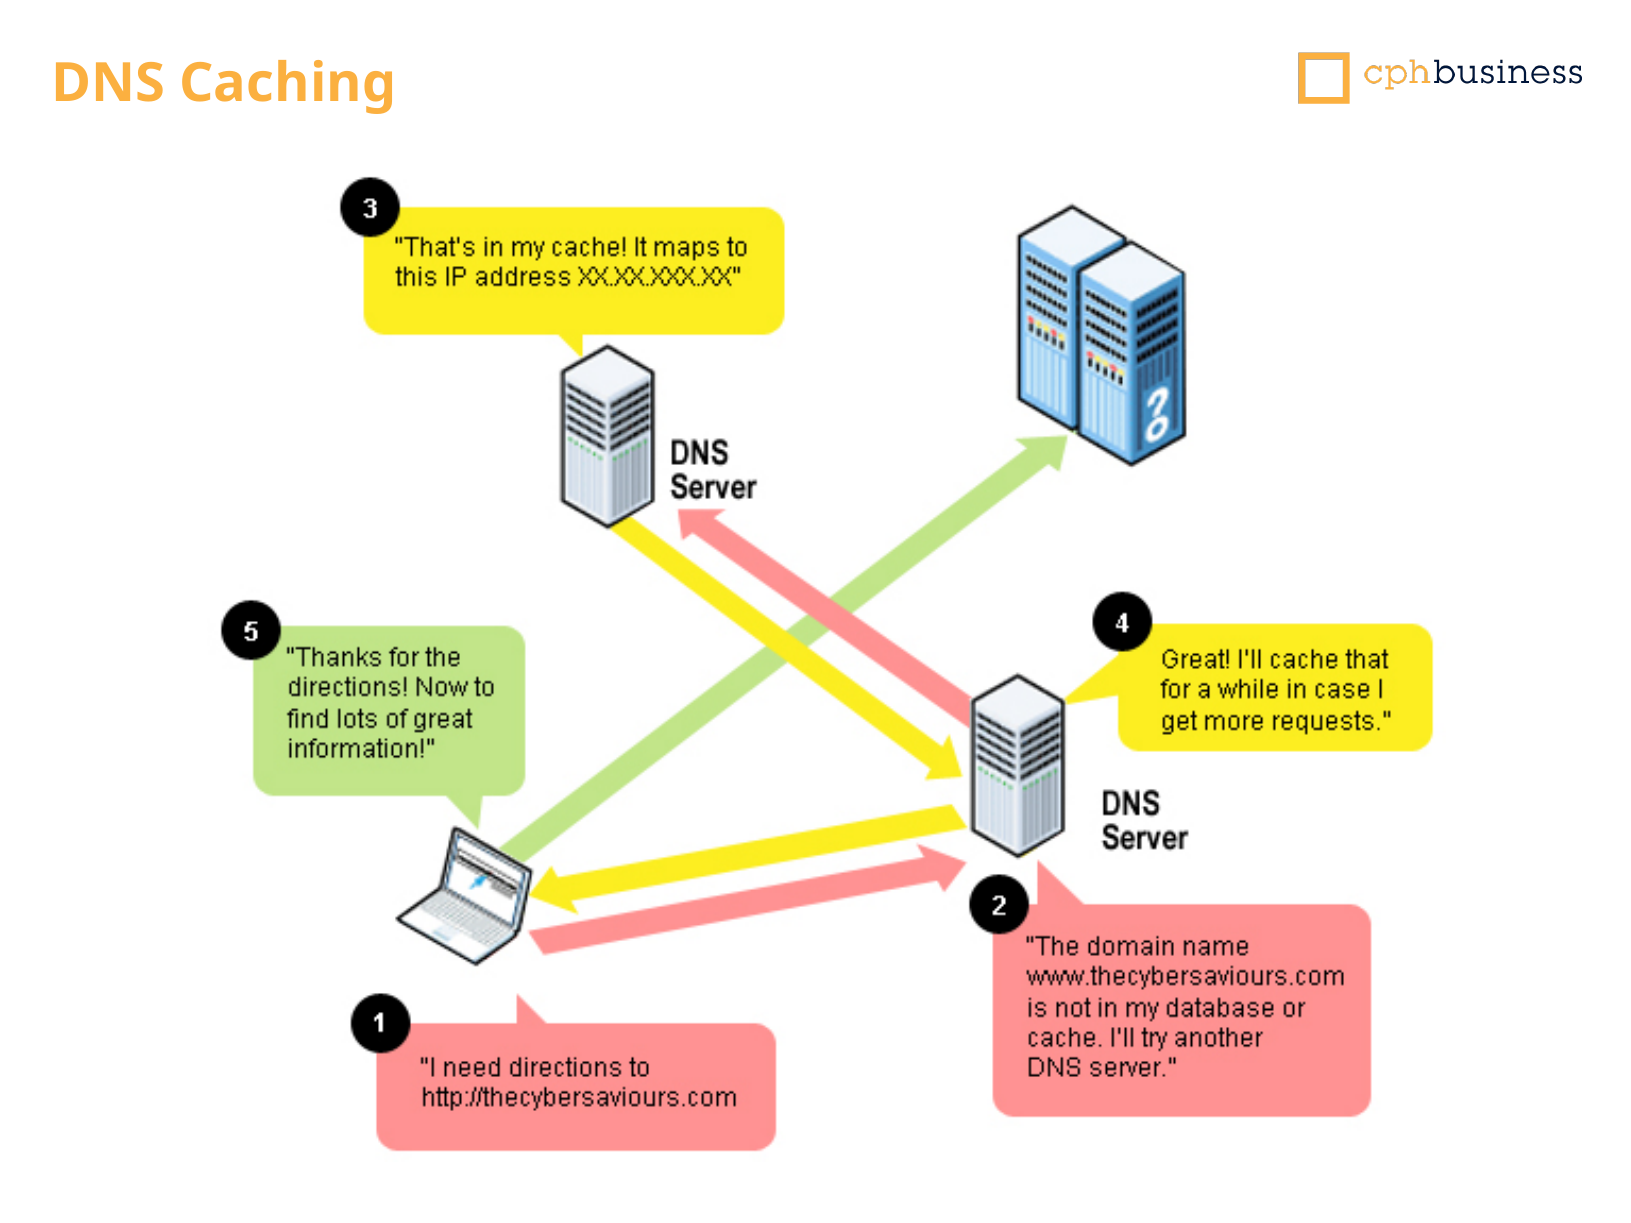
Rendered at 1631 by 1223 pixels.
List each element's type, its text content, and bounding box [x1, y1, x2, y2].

text_box DNS Caching [36, 39, 1293, 163]
picture [1247, 1, 1631, 155]
picture [207, 161, 1446, 1162]
